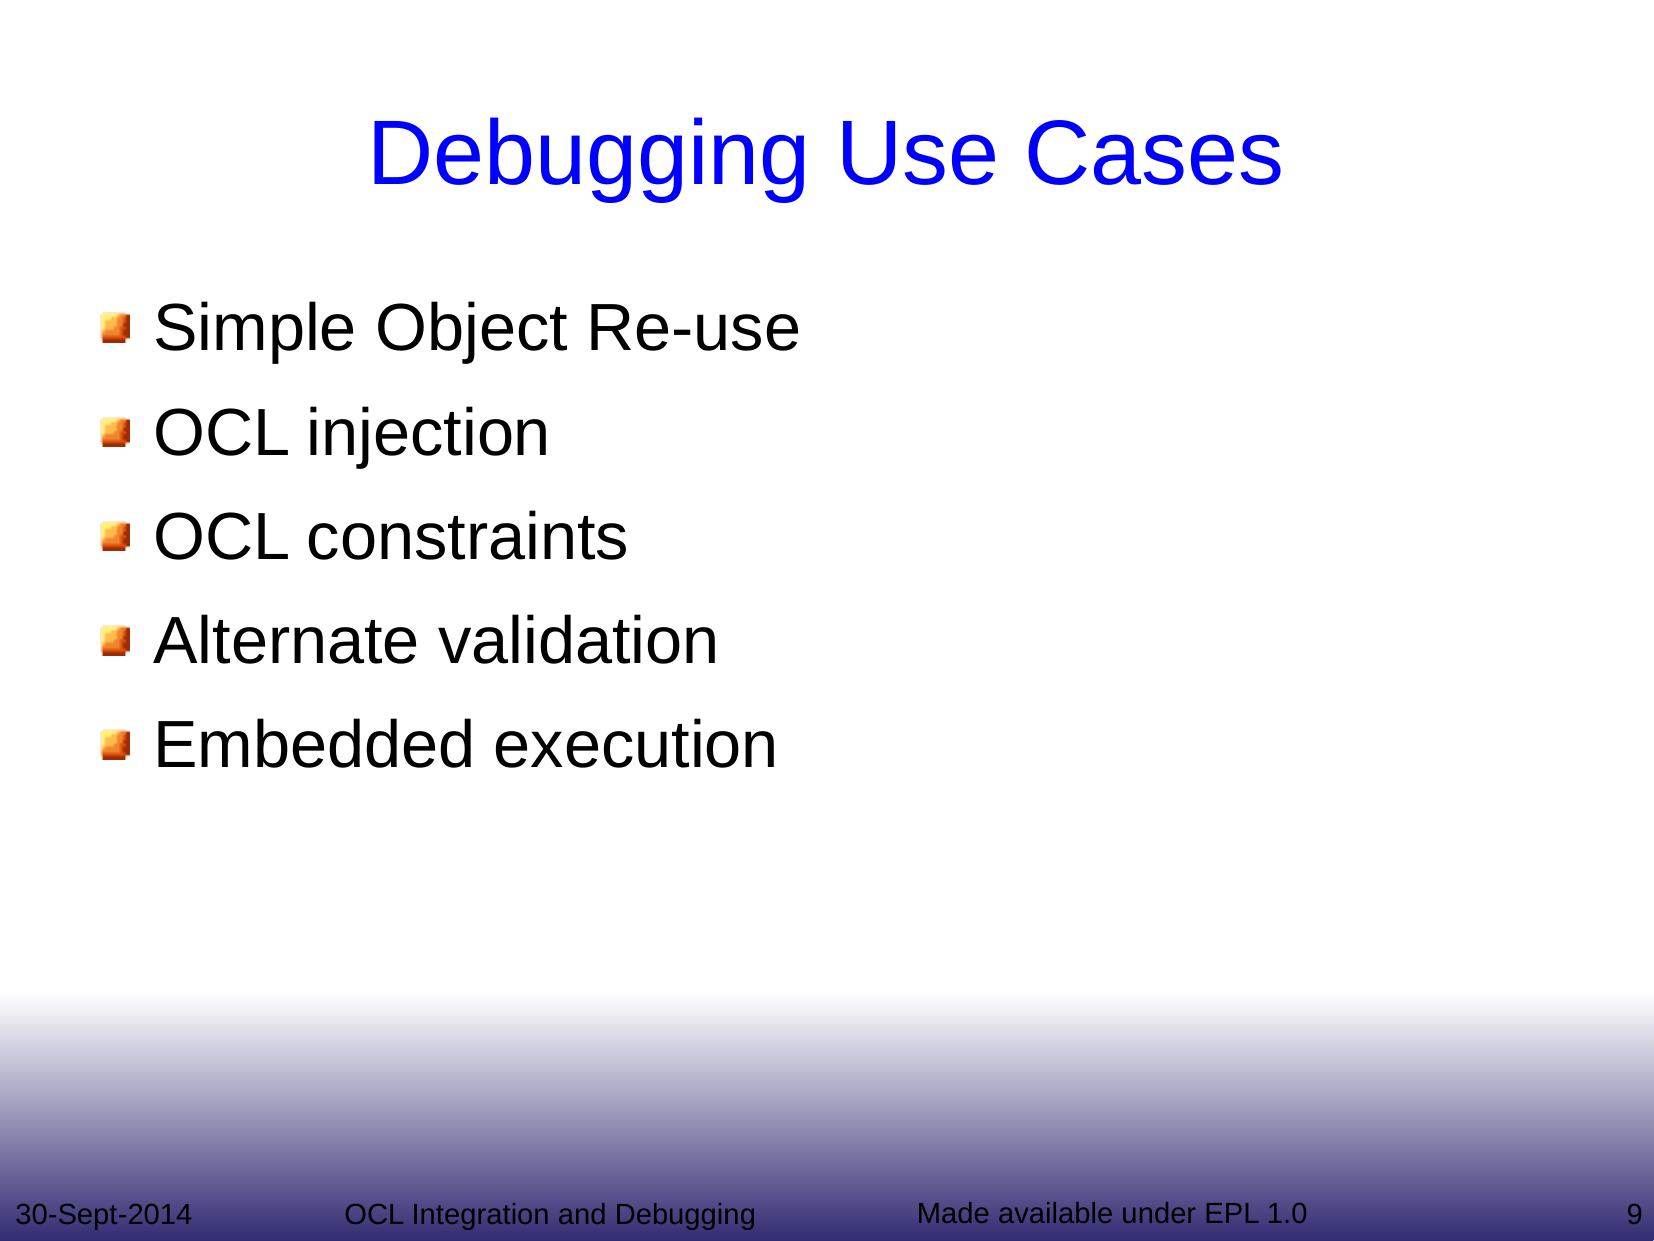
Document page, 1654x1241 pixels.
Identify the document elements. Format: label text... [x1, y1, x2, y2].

list Simple Object Re-use OCL injection OCL constraints Alternate validation Embedded execution [82, 290, 1571, 1109]
title Debugging Use Cases [82, 49, 1571, 257]
